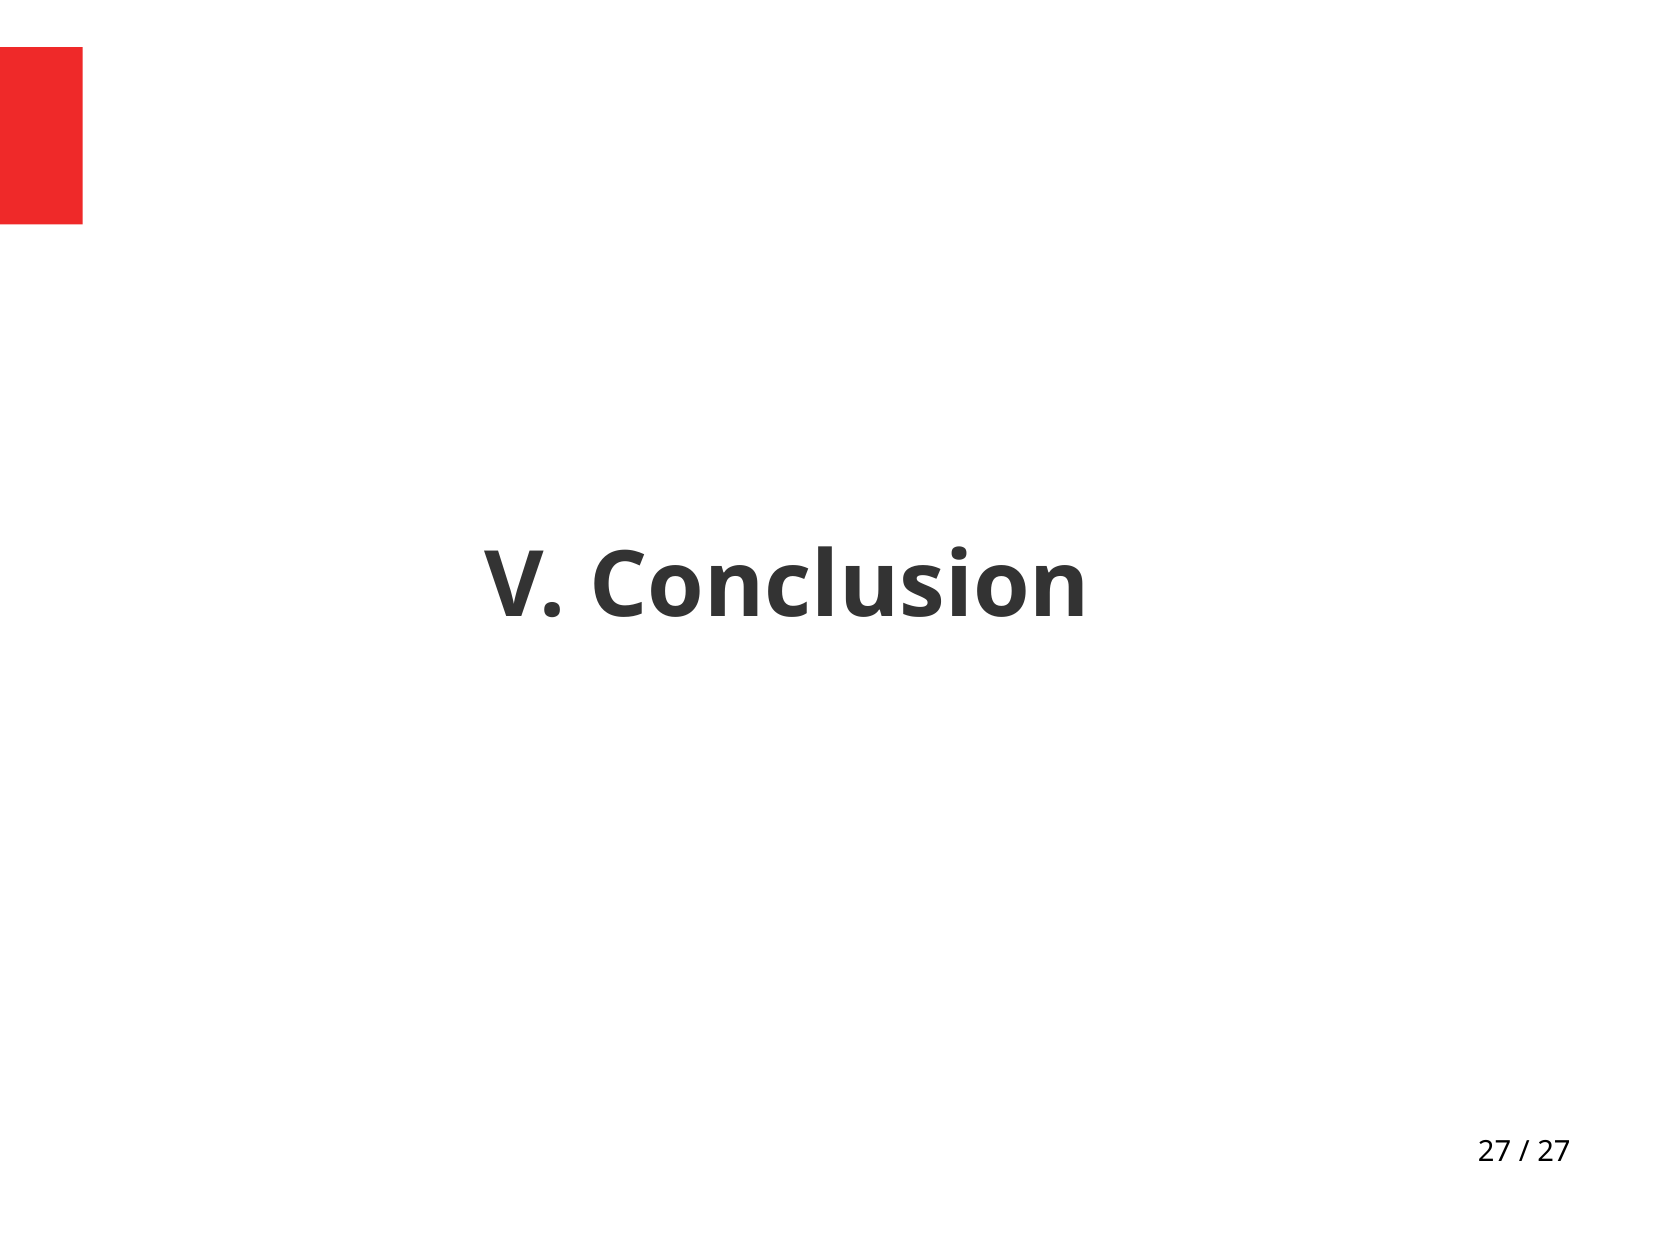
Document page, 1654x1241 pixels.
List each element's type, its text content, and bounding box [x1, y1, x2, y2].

title V. Conclusion [484, 477, 1205, 686]
